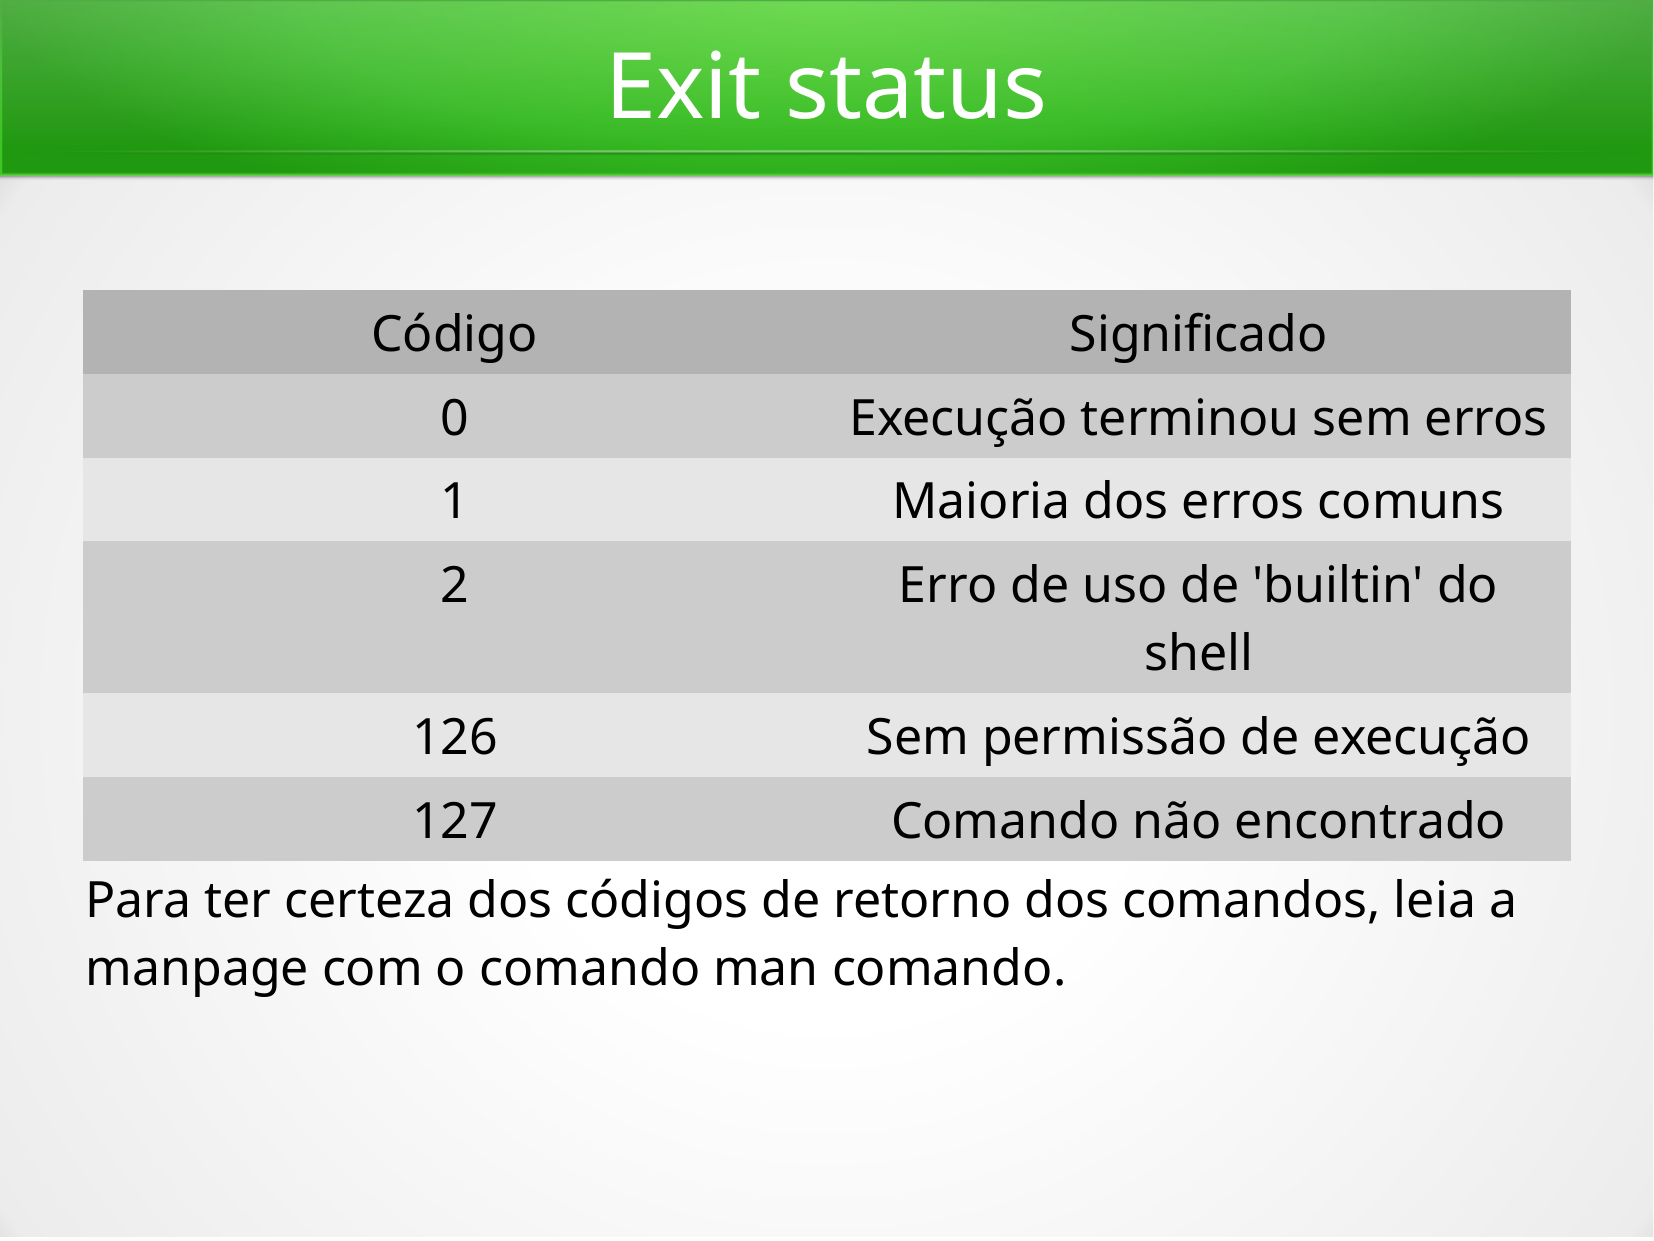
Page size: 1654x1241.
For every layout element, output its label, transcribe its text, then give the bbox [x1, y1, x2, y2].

table_cell 2 [83, 541, 827, 693]
text_box Para ter certeza dos códigos de retorno dos comandos, leia a manpage com o comando man comando. [70, 856, 1560, 986]
title Exit status [82, 11, 1571, 154]
table_header Significado [827, 290, 1571, 374]
table_cell 1 [83, 458, 827, 541]
table_cell 0 [83, 374, 827, 458]
table_cell Comando não encontrado [827, 777, 1571, 861]
table_cell Execução terminou sem erros [827, 374, 1571, 458]
table_cell Sem permissão de execução [827, 693, 1571, 777]
table_cell 127 [83, 777, 827, 856]
table_cell Maioria dos erros comuns [827, 458, 1571, 541]
picture [0, 0, 1654, 1237]
table_cell 126 [83, 693, 827, 777]
table_header Código [83, 290, 827, 374]
table_cell Erro de uso de 'builtin' do shell [827, 541, 1571, 693]
